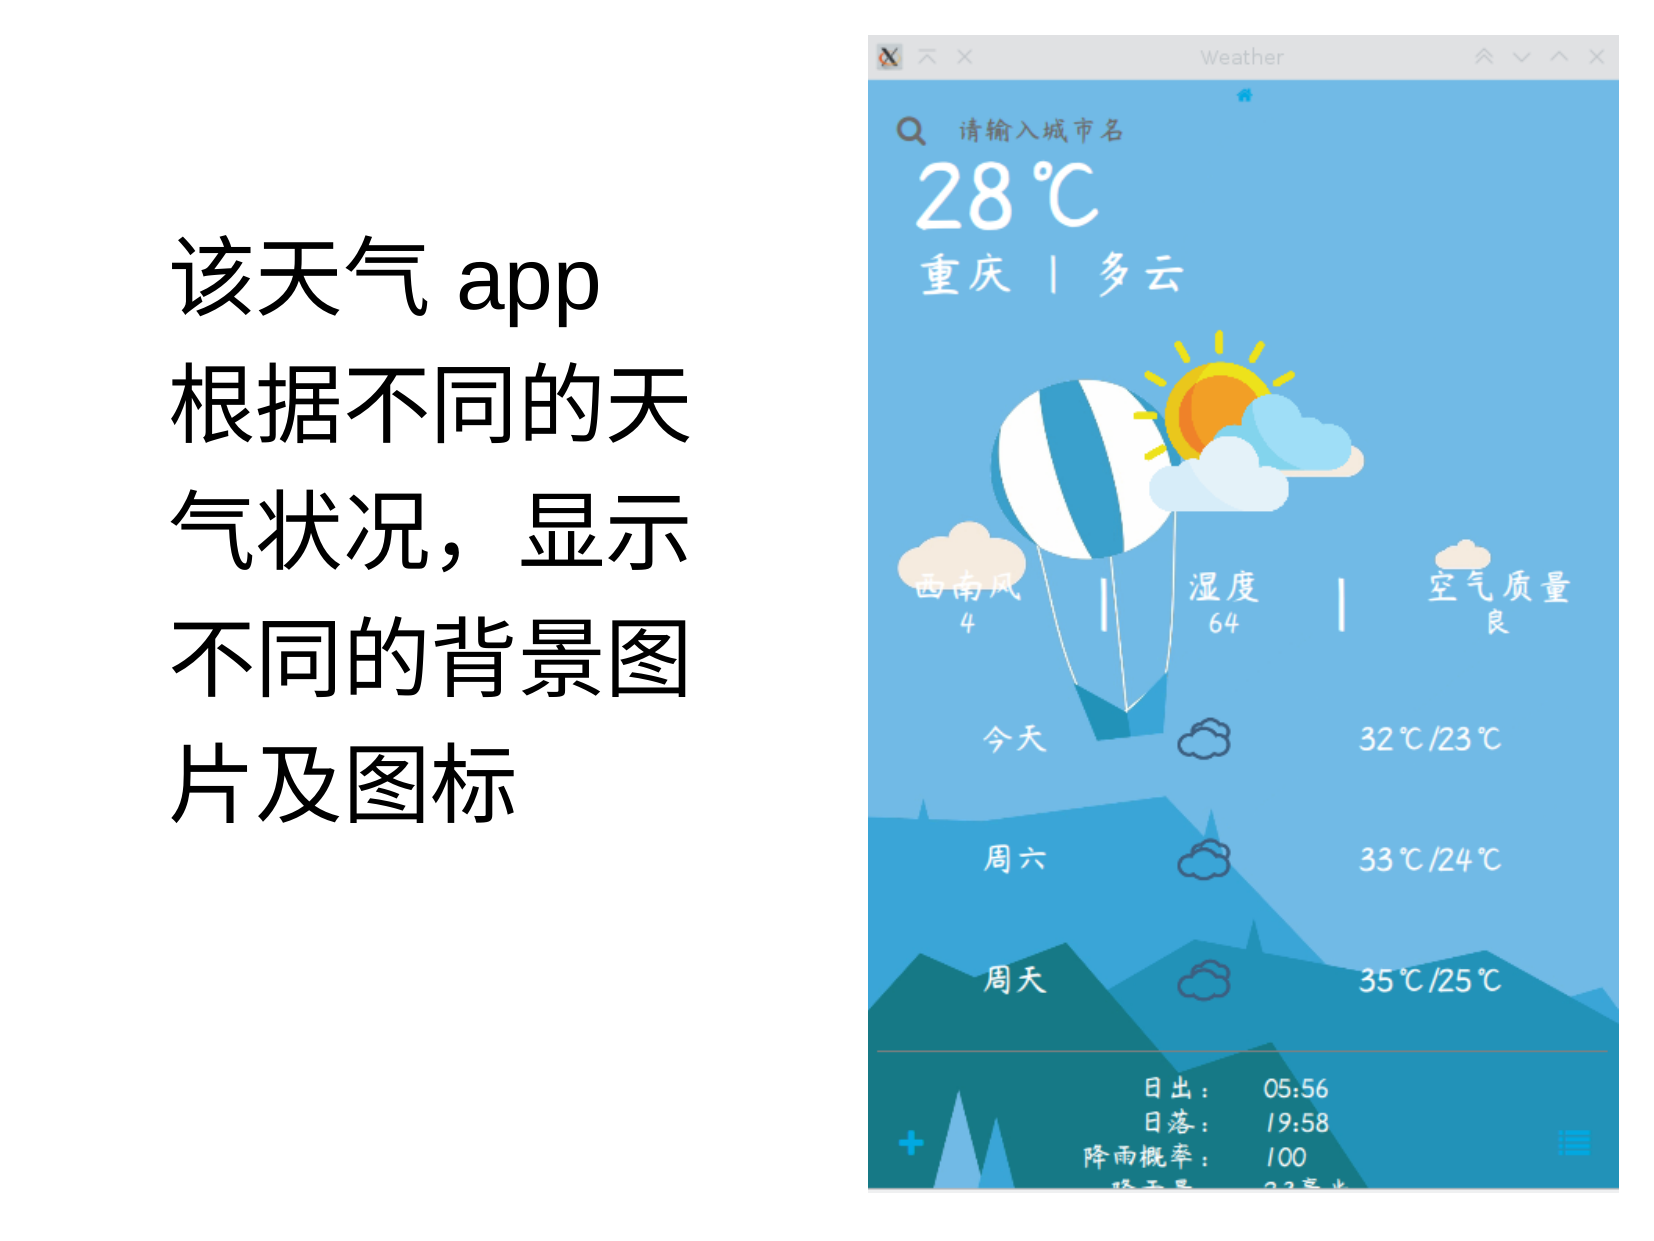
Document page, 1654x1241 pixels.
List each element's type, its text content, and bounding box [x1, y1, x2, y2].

text_box 该天气app根据不同的天气状况，显示不同的背景图片及图标 [153, 200, 709, 690]
picture [868, 35, 1619, 1193]
